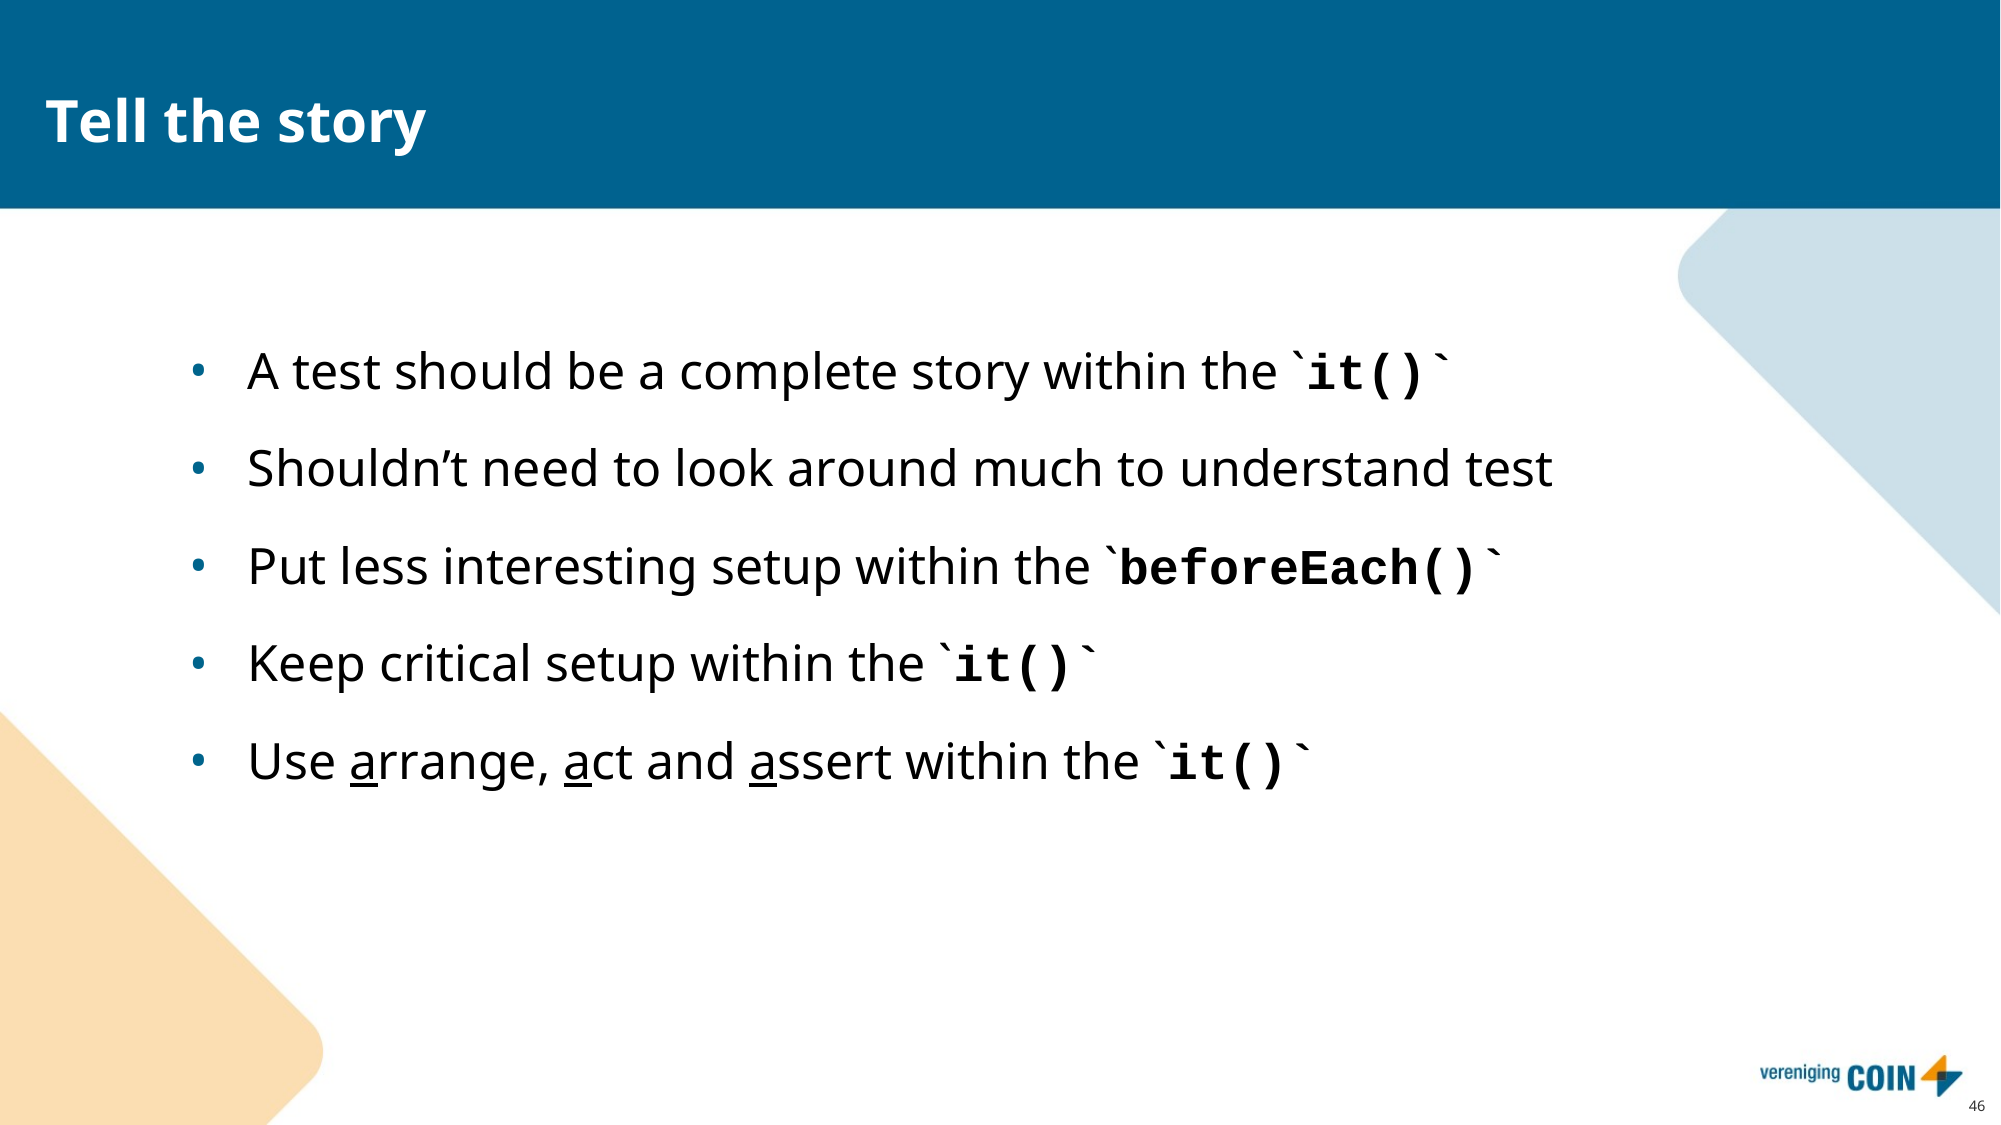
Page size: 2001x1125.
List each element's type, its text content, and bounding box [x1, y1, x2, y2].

text_box Tell the story [30, 31, 1969, 162]
text_box A test should be a complete story within the `it()` Shouldn’t need to look around much to understand test Put less interesting setup within the `beforeEach()` Keep critical setup within the `it()` Use arrange, act and assert within the `it()` [174, 234, 1840, 1003]
picture [0, 208, 2001, 1125]
